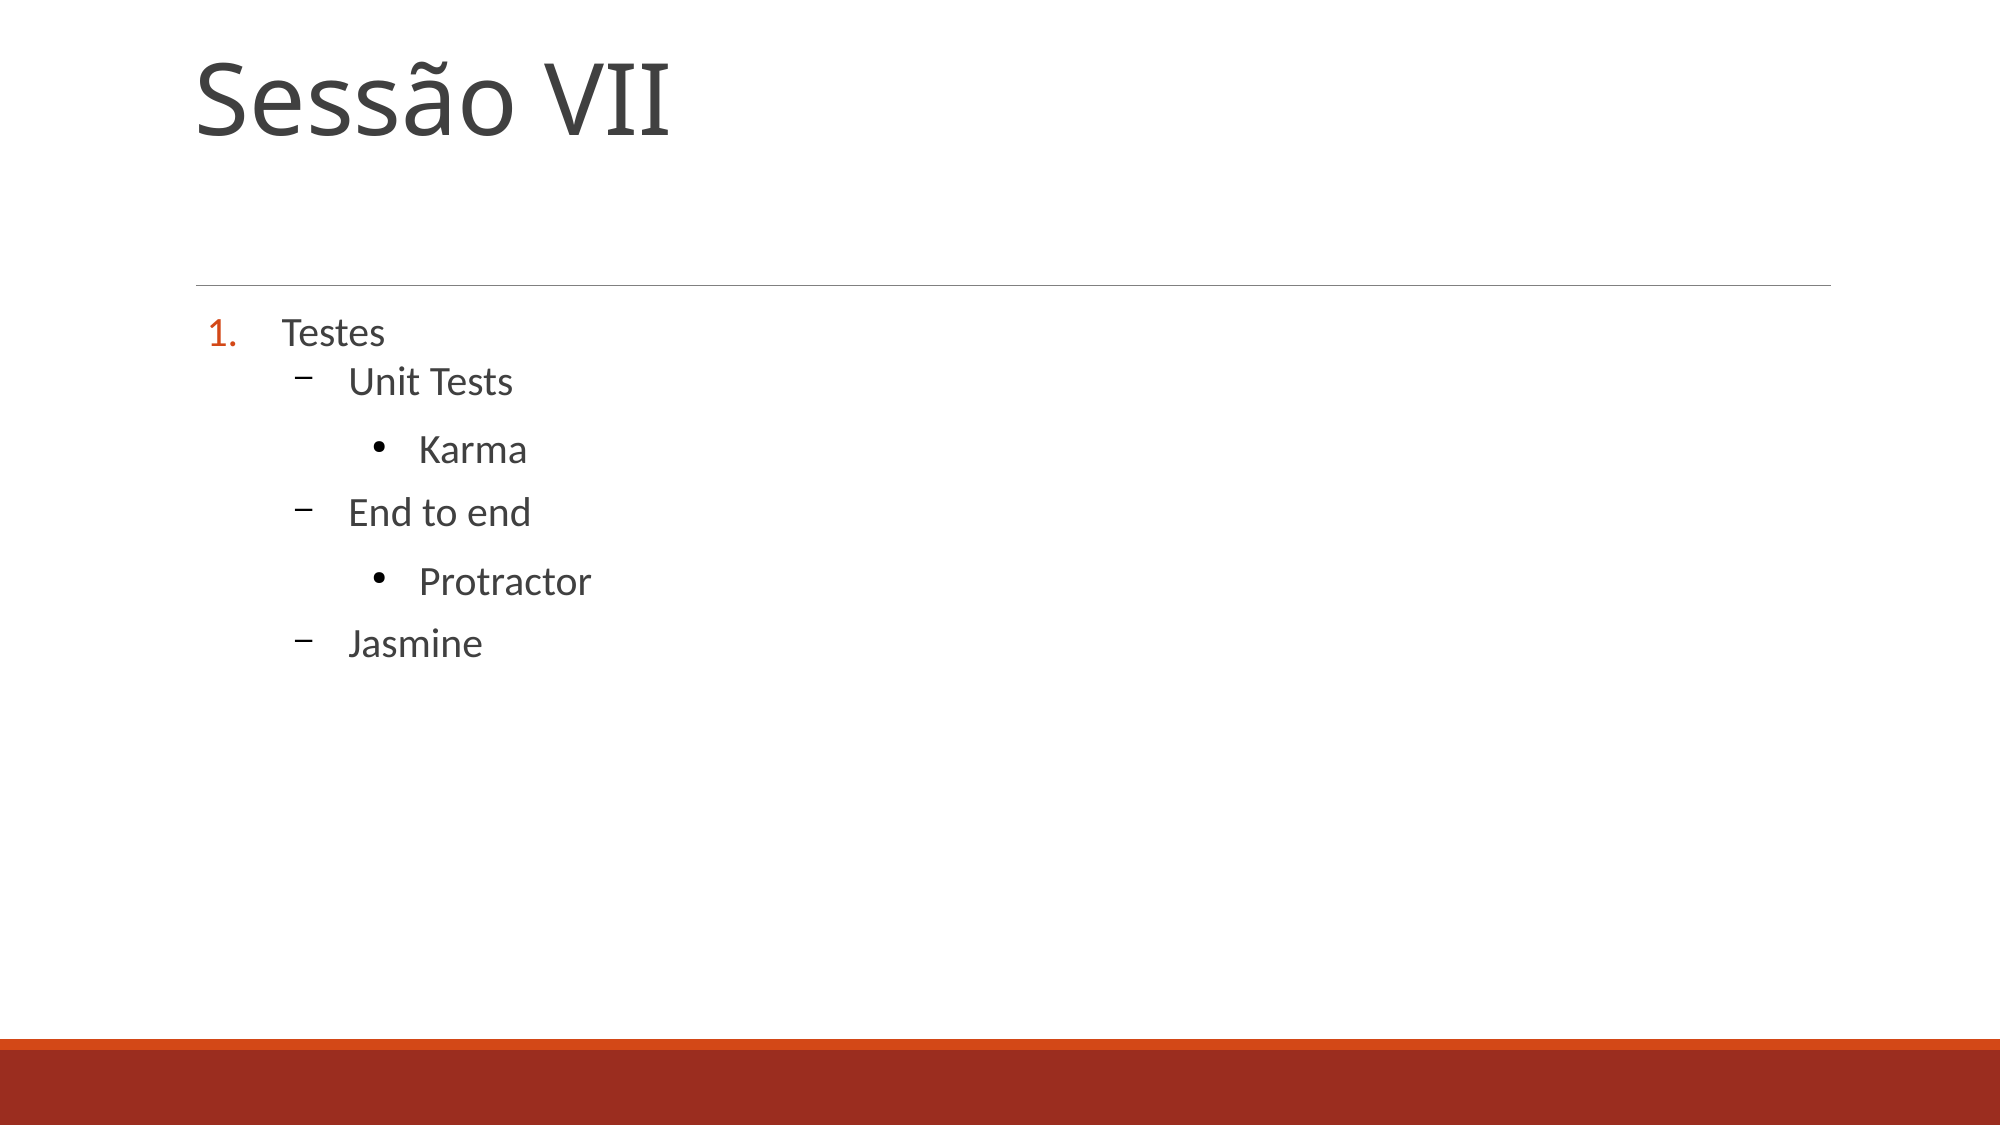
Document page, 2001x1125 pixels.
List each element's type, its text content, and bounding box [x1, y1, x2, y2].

title Sessão VII [180, 47, 1830, 285]
list Testes Unit Tests Karma End to end Protractor Jasmine [191, 302, 1842, 963]
